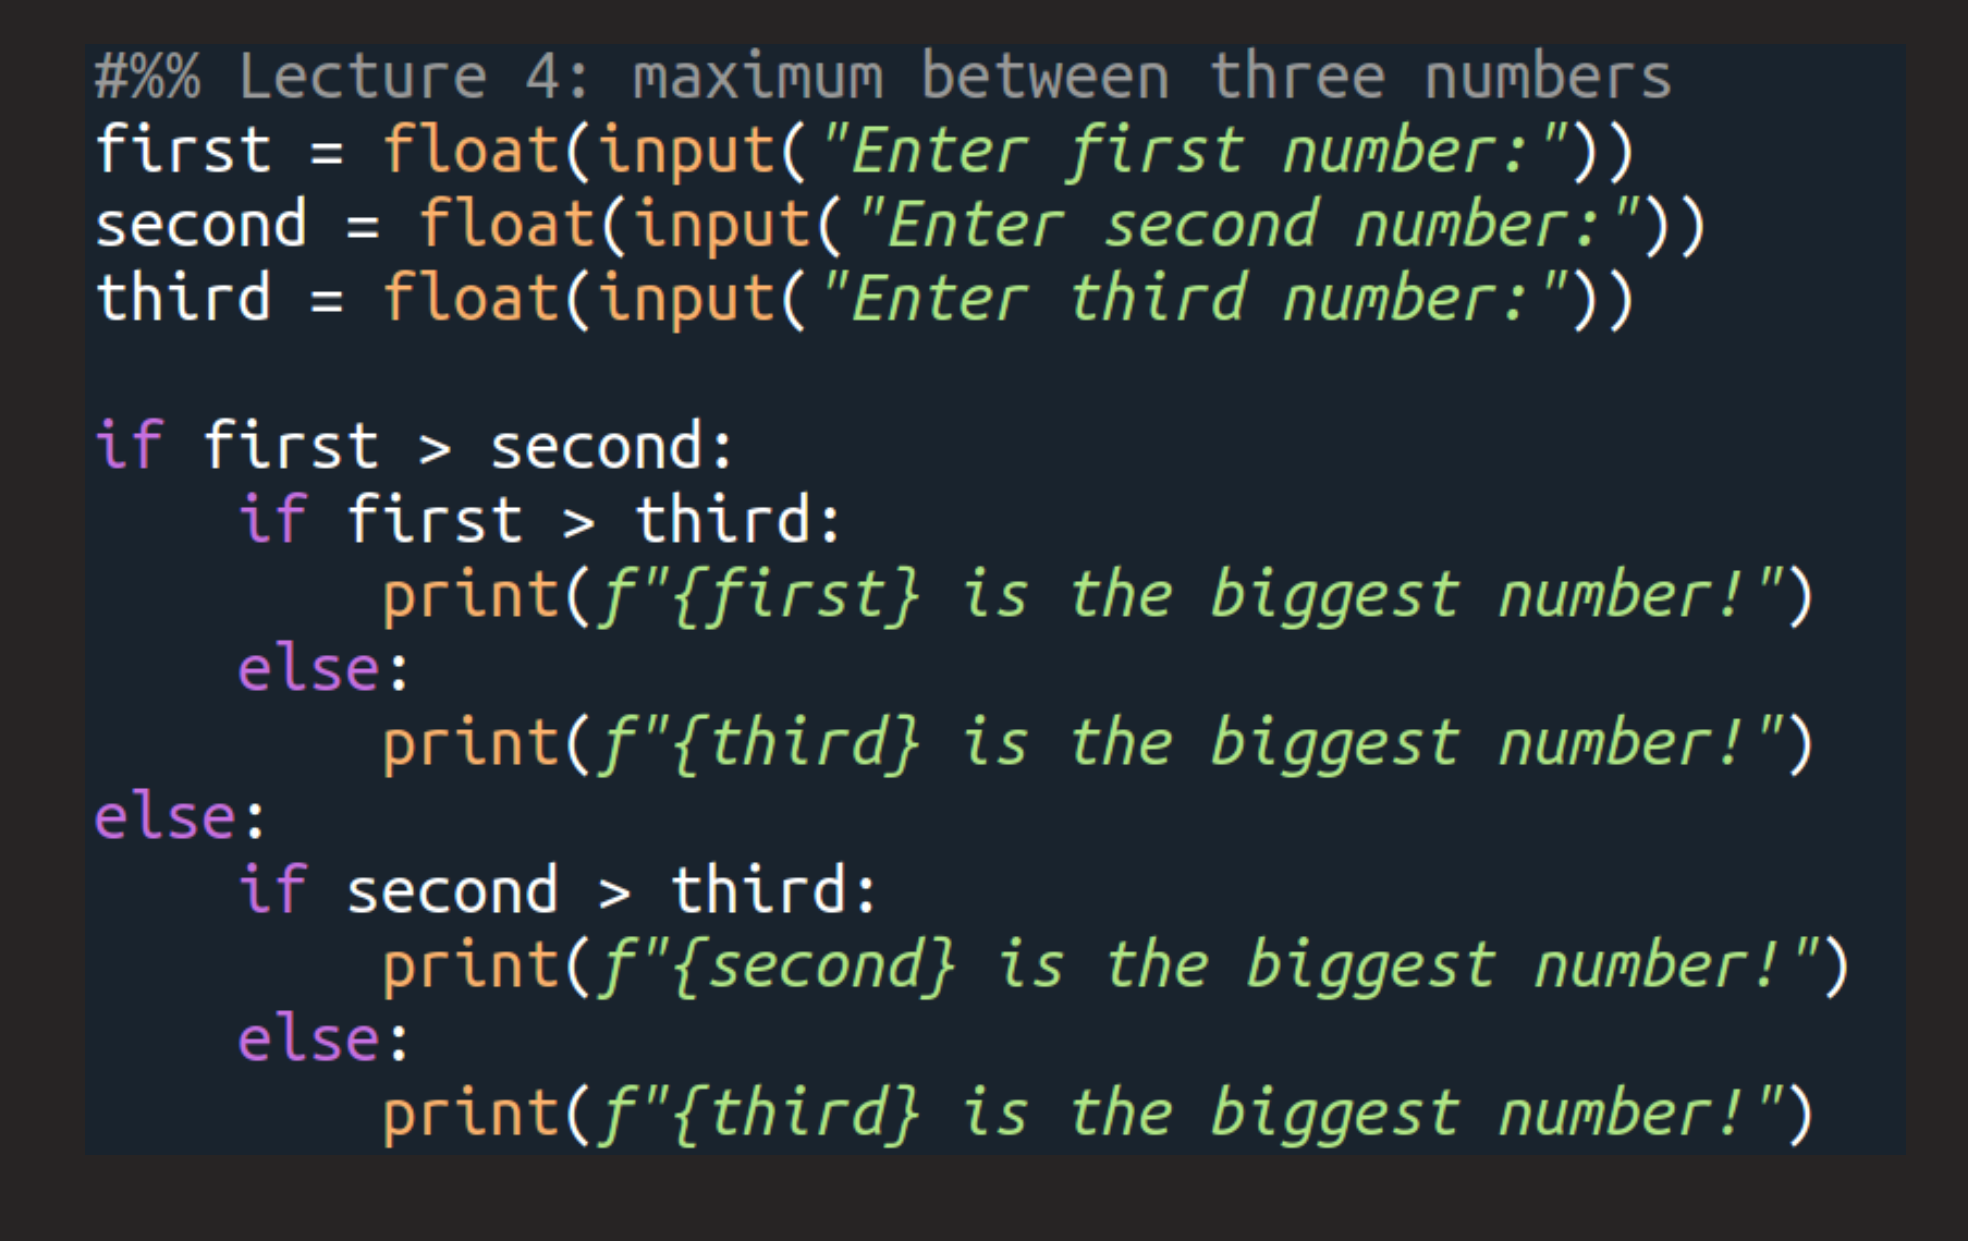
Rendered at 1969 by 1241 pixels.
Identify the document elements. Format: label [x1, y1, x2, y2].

picture [85, 44, 1906, 1156]
